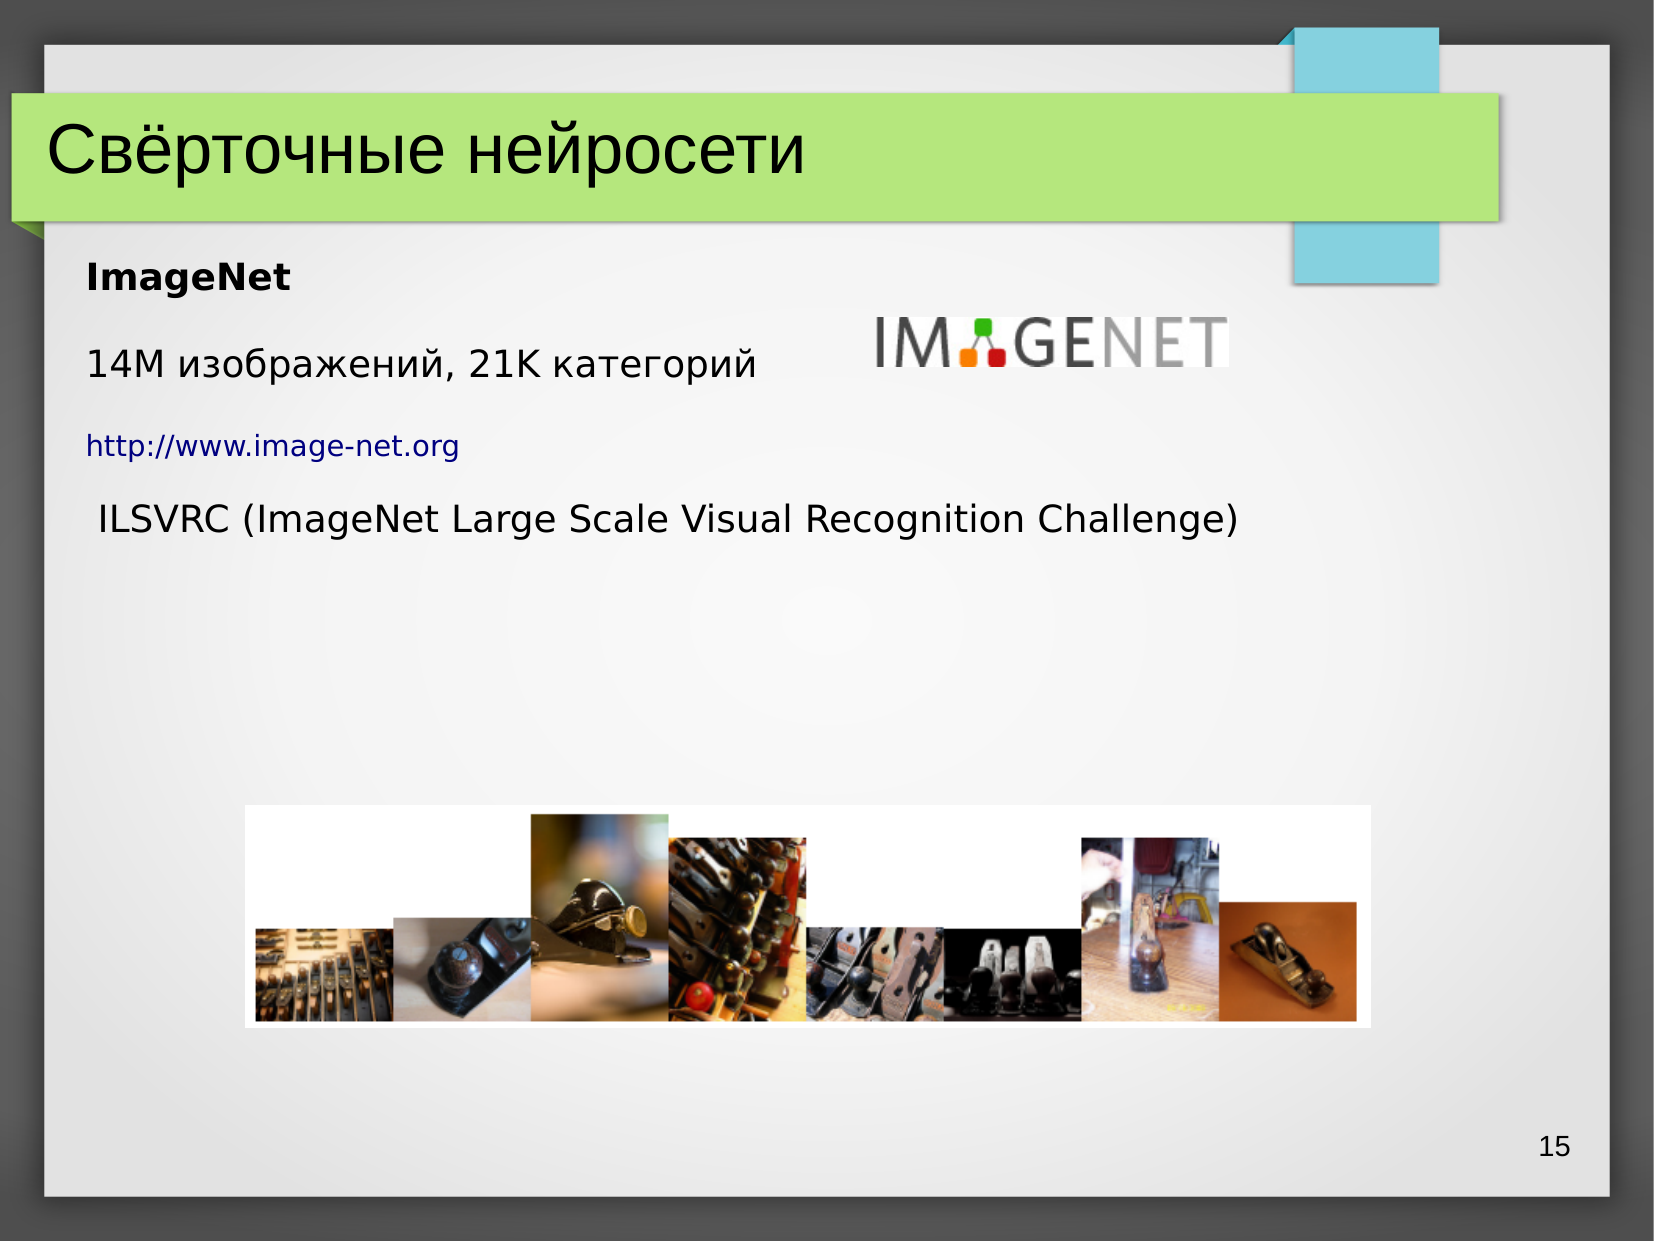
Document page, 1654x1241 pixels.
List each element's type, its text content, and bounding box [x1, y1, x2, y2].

picture [0, 0, 1654, 1241]
text_box ImageNet 14M изображений, 21K категорий http://www.image-net.org ILSVRC (ImageNet Large Scale Visual Recognition Challenge) [70, 248, 1335, 549]
title Свёрточные нейросети [46, 109, 1499, 190]
